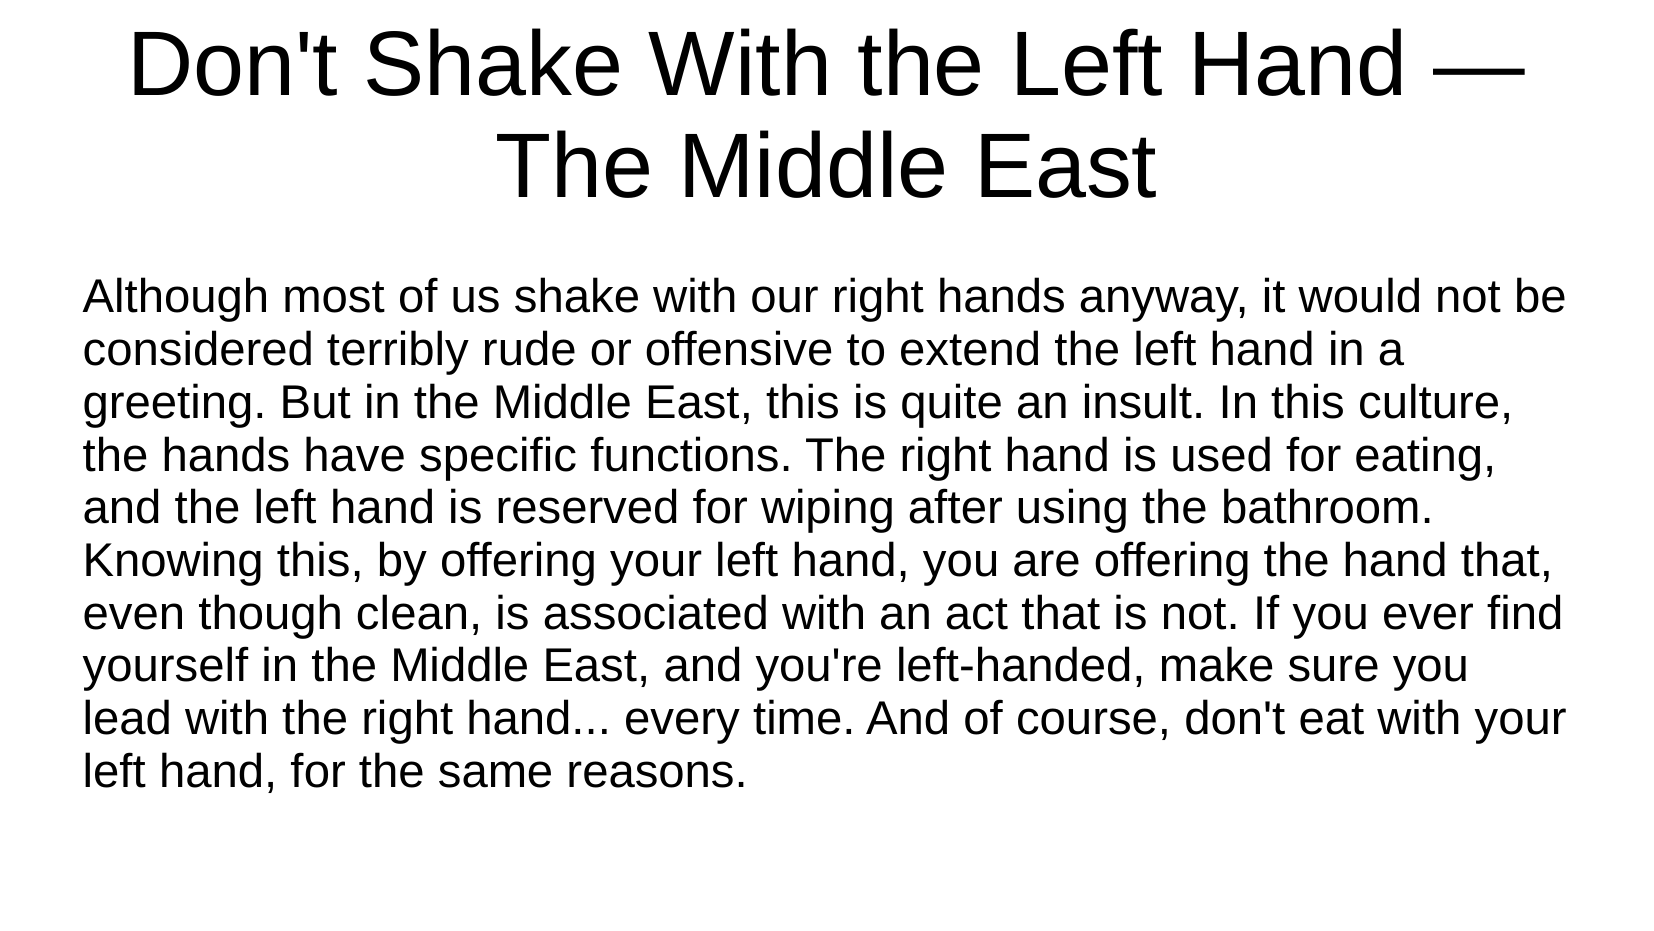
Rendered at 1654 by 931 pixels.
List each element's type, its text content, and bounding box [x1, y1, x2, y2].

title Don't Shake With the Left Hand — The Middle East [82, 12, 1571, 218]
list Although most of us shake with our right hands anyway, it would not be considered terribly rude or offensive to extend the left hand in a greeting. But in the Middle East, this is quite an insult. In this culture, the hands have specific functions. The right hand is used for eating, and the left hand is reserved for wiping after using the bathroom. Knowing this, by offering your left hand, you are offering the hand that, even though clean, is associated with an act that is not. If you ever find yourself in the Middle East, and you're left-handed, make sure you lead with the right hand... every time. And of course, don't eat with your left hand, for the same reasons. [82, 270, 1571, 810]
